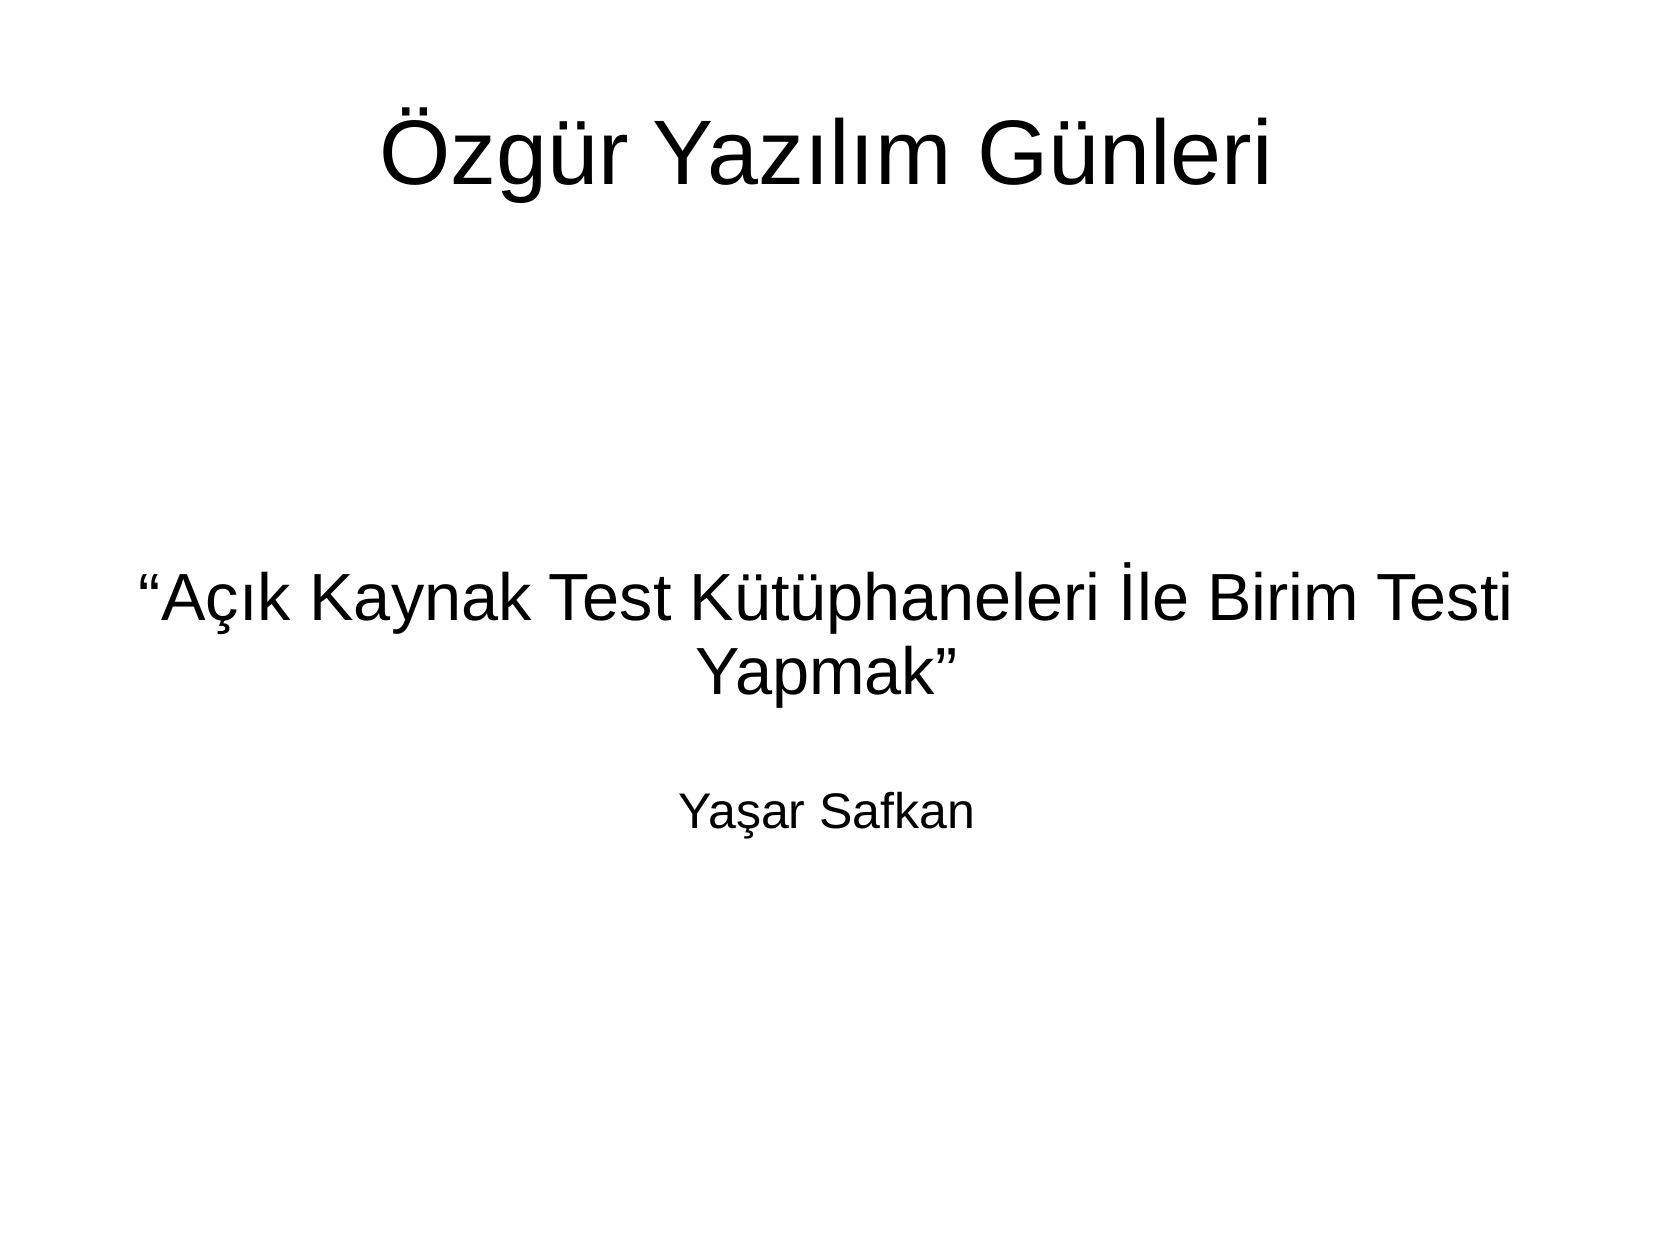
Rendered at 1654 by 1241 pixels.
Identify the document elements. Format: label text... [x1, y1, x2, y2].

subtitle “Açık Kaynak Test Kütüphaneleri İle Birim Testi Yapmak” Yaşar Safkan [82, 290, 1571, 1109]
title Özgür Yazılım Günleri [82, 49, 1571, 257]
